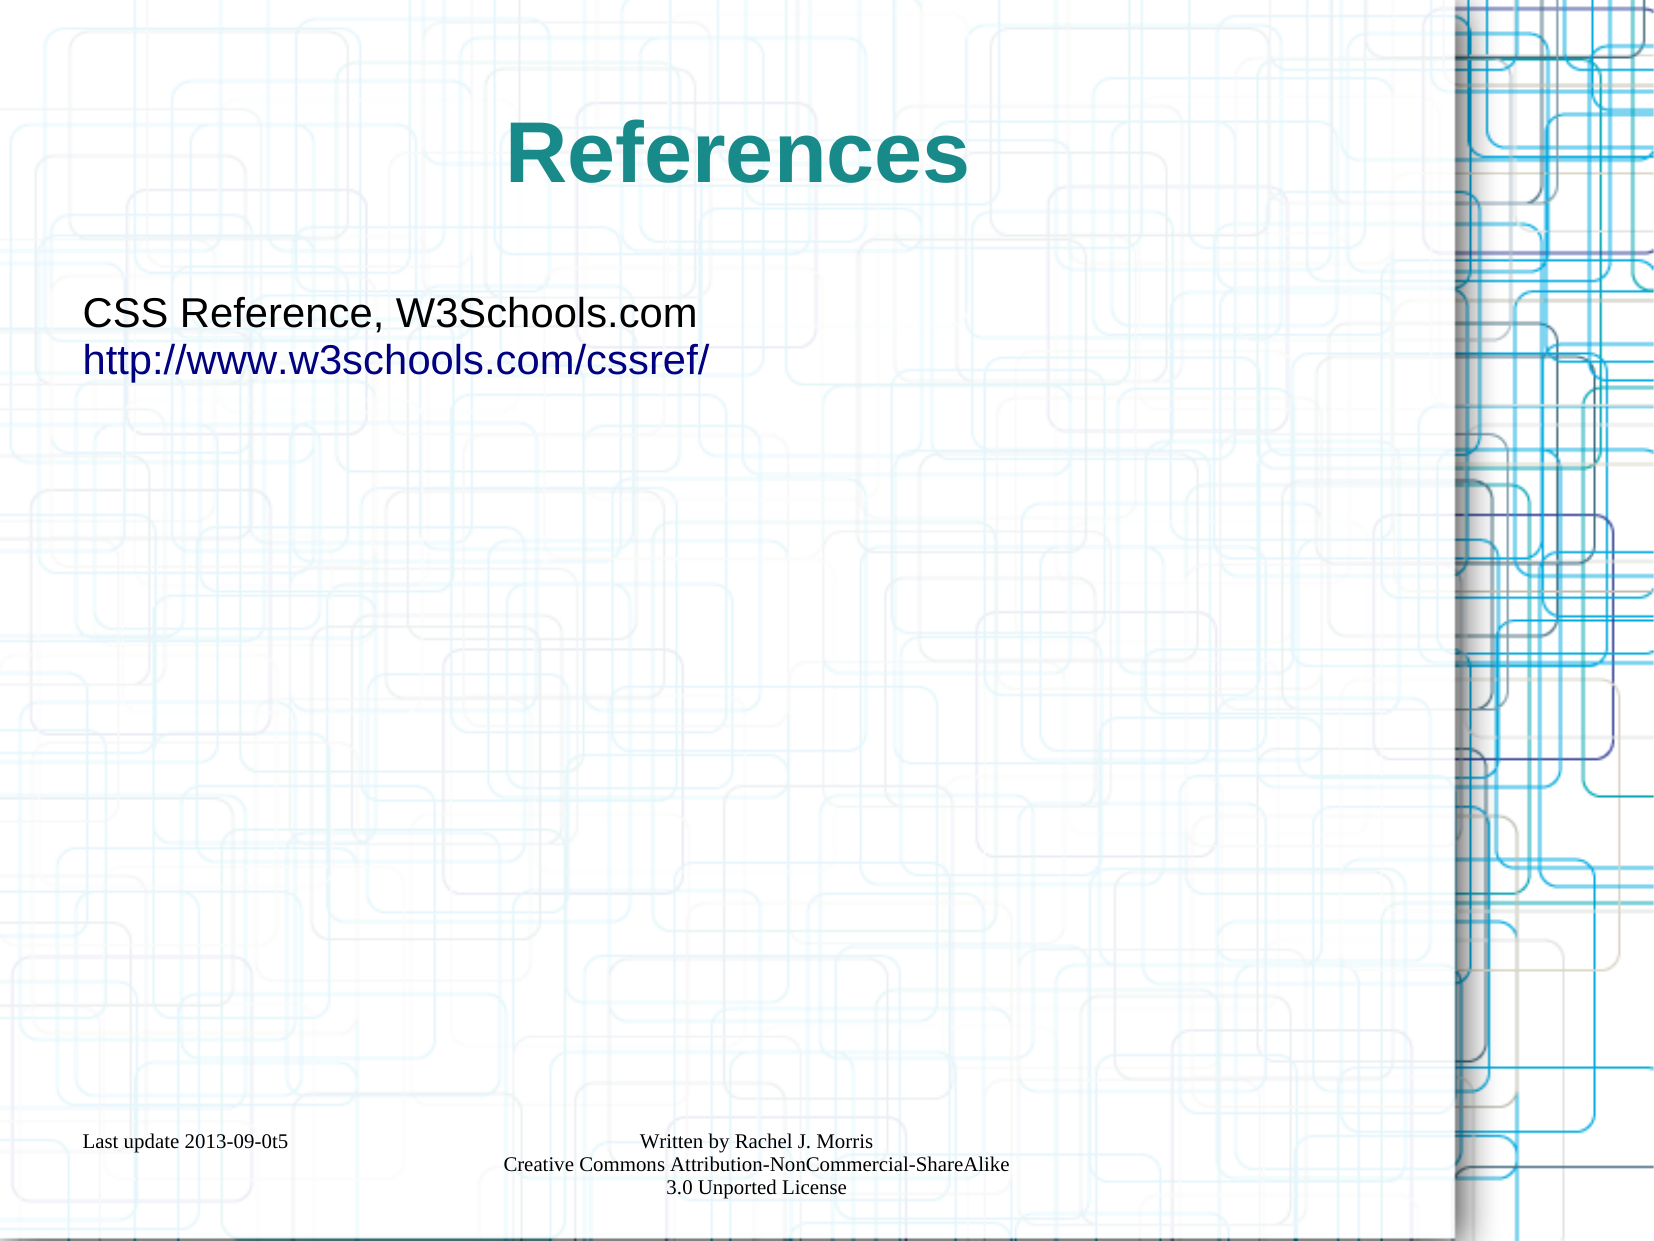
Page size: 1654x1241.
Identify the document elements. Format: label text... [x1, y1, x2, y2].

title References [59, 49, 1418, 257]
list CSS Reference, W3Schools.com http://www.w3schools.com/cssref/ [82, 290, 1418, 1010]
picture [0, 0, 1654, 1241]
